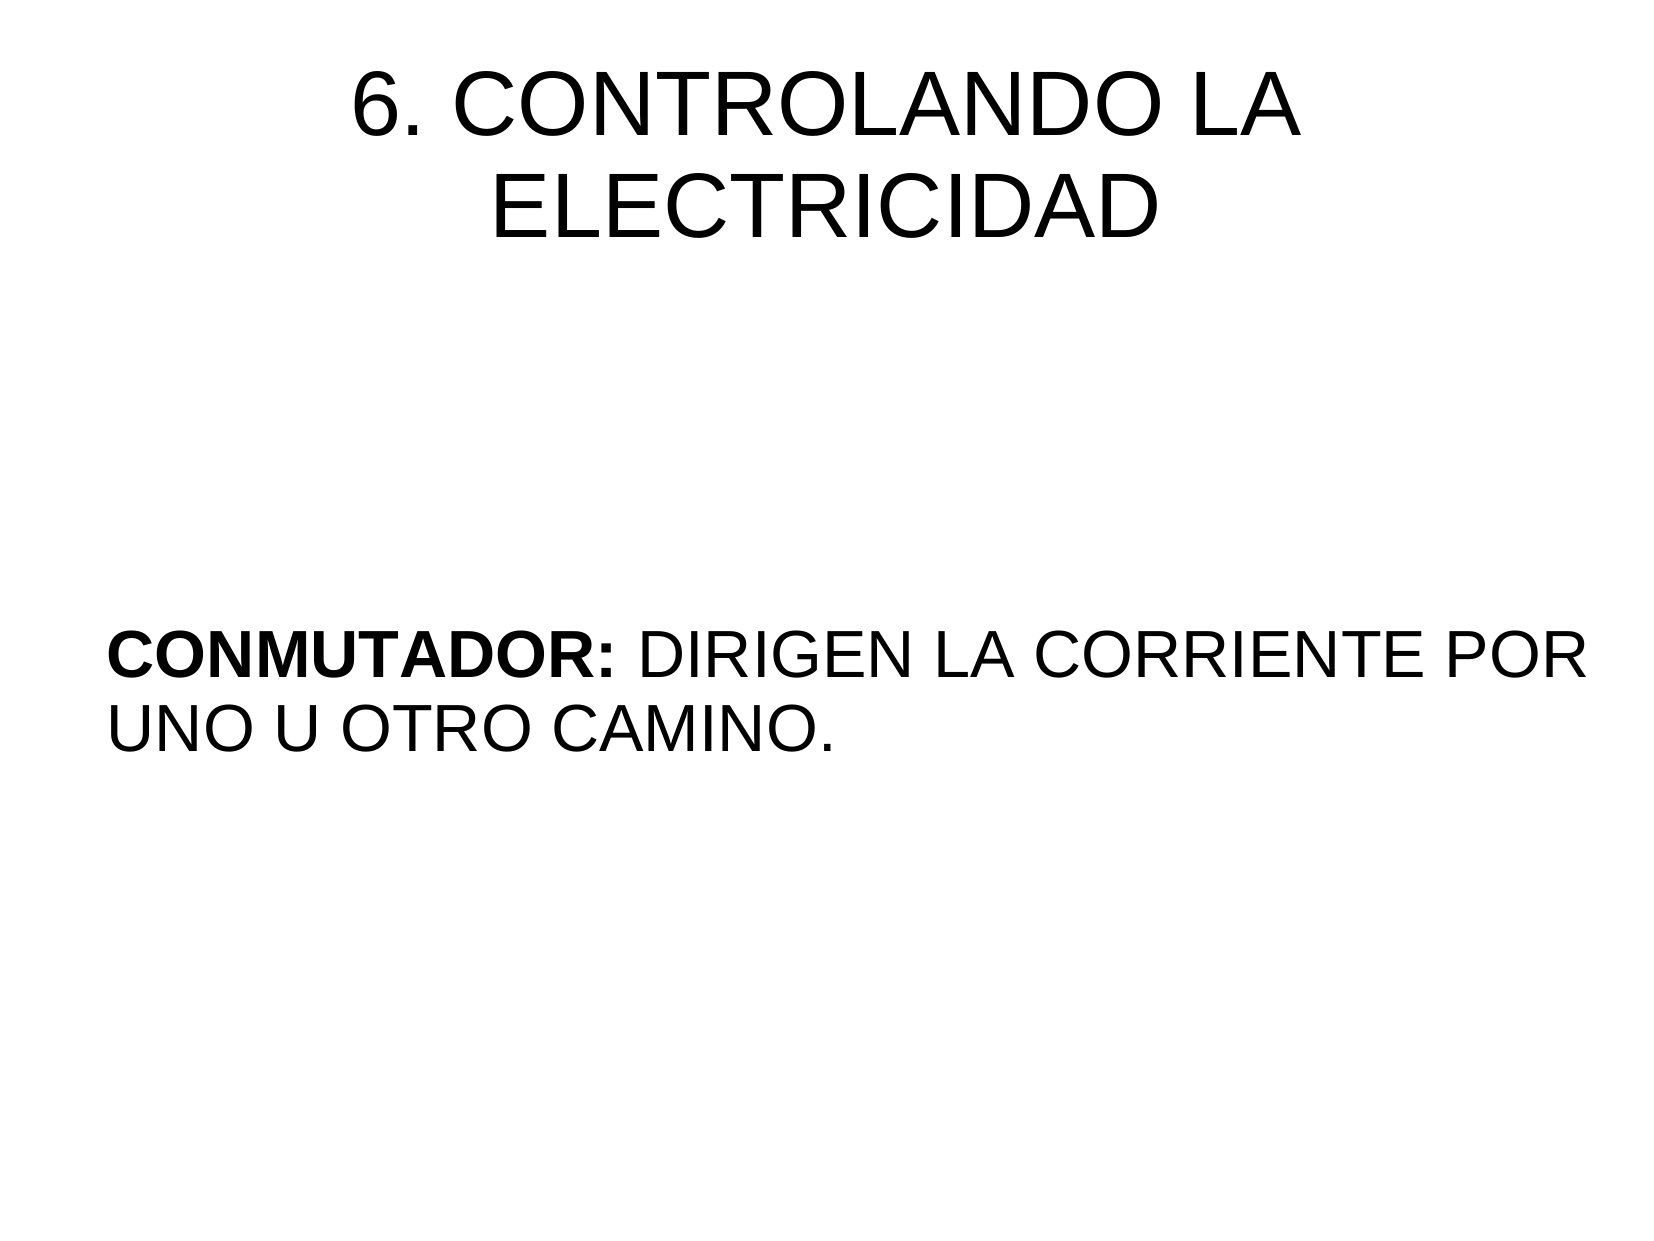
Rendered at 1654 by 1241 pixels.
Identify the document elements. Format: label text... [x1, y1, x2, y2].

title 6. CONTROLANDO LA ELECTRICIDAD [82, 46, 1571, 260]
list CONMUTADOR: DIRIGEN LA CORRIENTE POR UNO U OTRO CAMINO. [106, 295, 1595, 1114]
